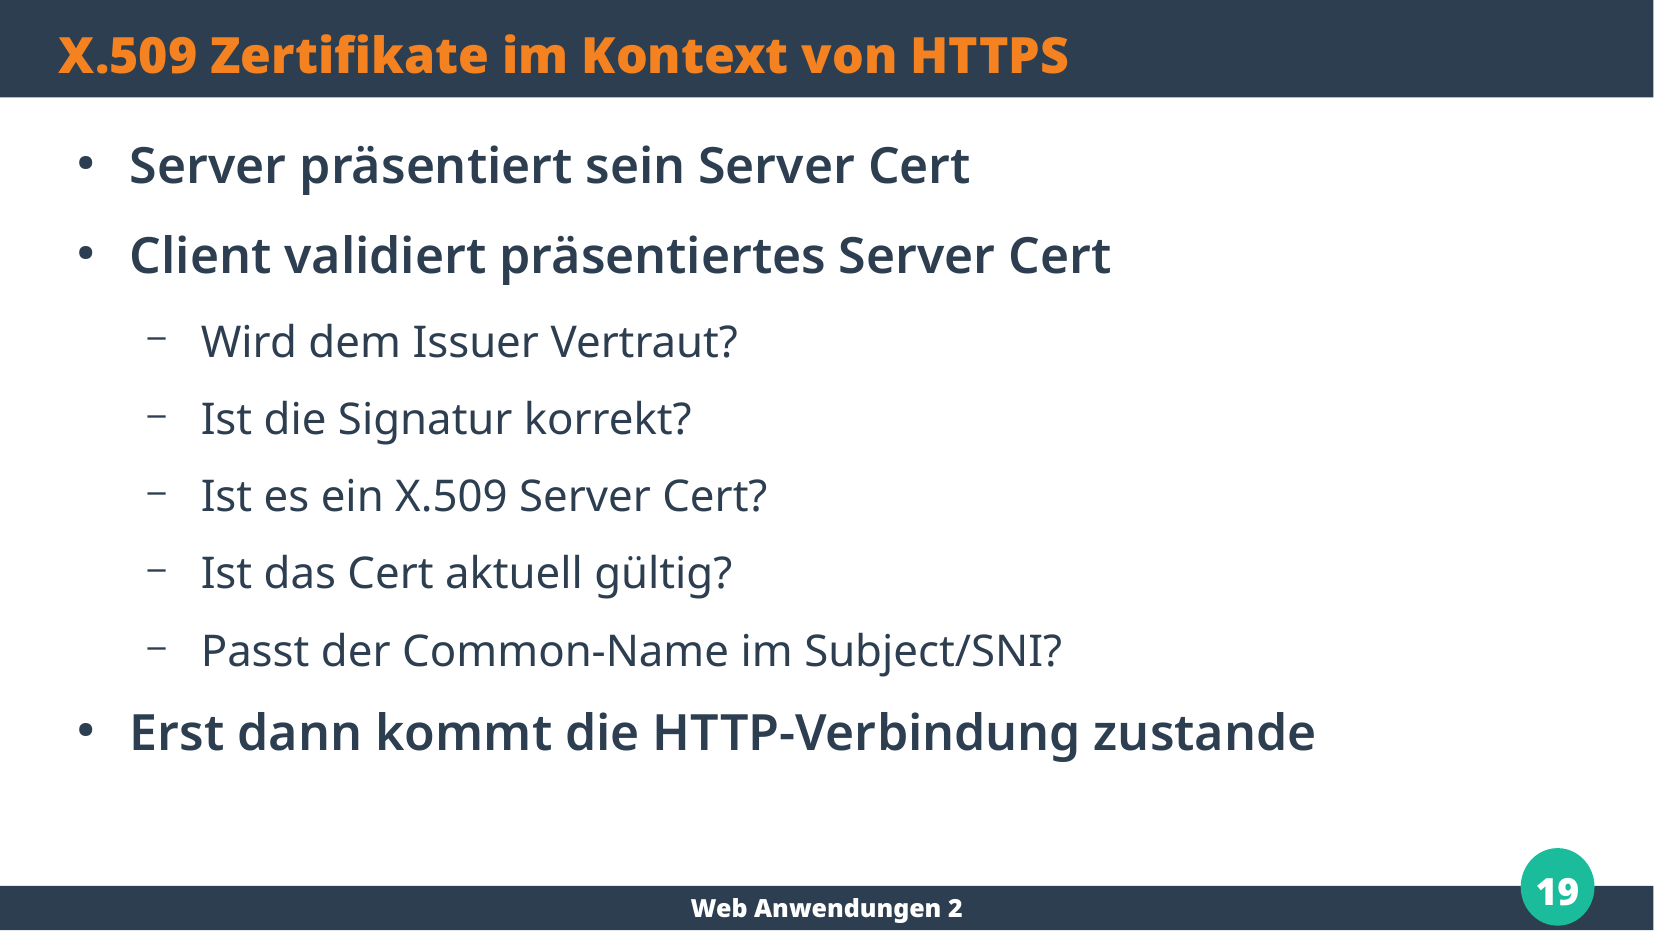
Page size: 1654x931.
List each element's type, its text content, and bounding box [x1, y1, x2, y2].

title X.509 Zertifikate im Kontext von HTTPS [59, 8, 1595, 89]
list Server präsentiert sein Server Cert Client validiert präsentiertes Server Cert Wird dem Issuer Vertraut? Ist die Signatur korrekt? Ist es ein X.509 Server Cert? Ist das Cert aktuell gültig? Passt der Common-Name im Subject/SNI? Erst dann kommt die HTTP-Verbindung zustande [59, 129, 1595, 864]
